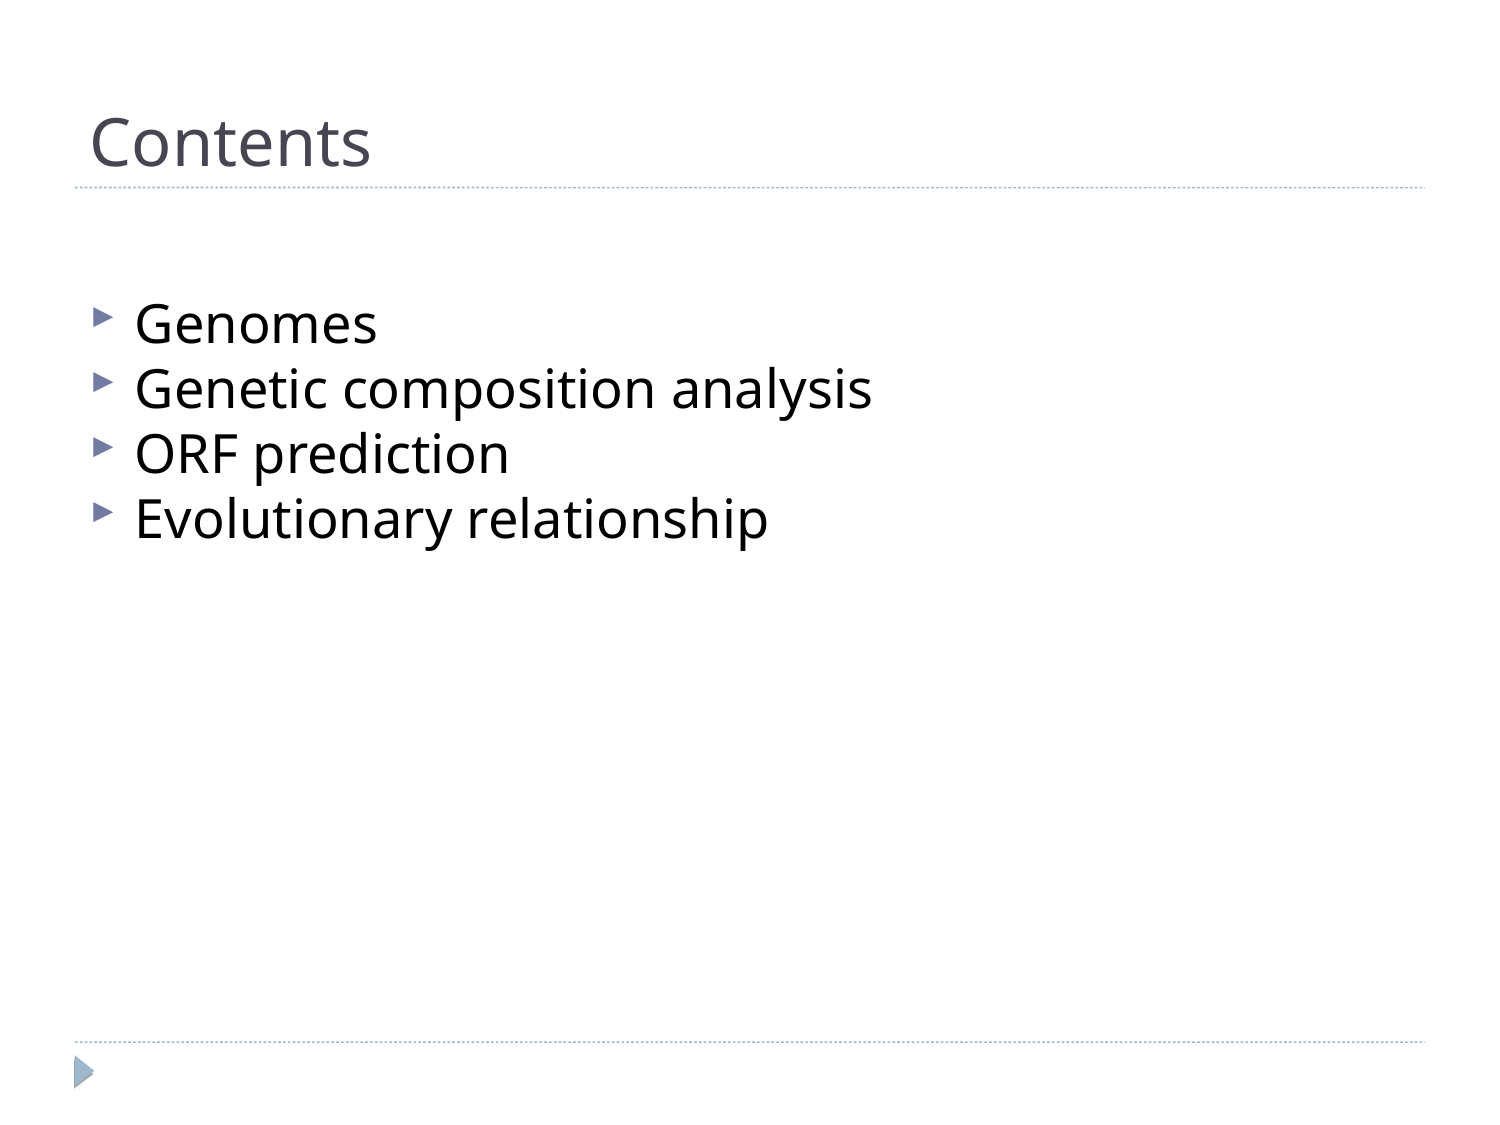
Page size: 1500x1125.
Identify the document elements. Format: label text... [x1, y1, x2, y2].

text_box Genomes Genetic composition analysis ORF prediction Evolutionary relationship [75, 282, 1425, 1010]
text_box Contents [75, 24, 1425, 188]
